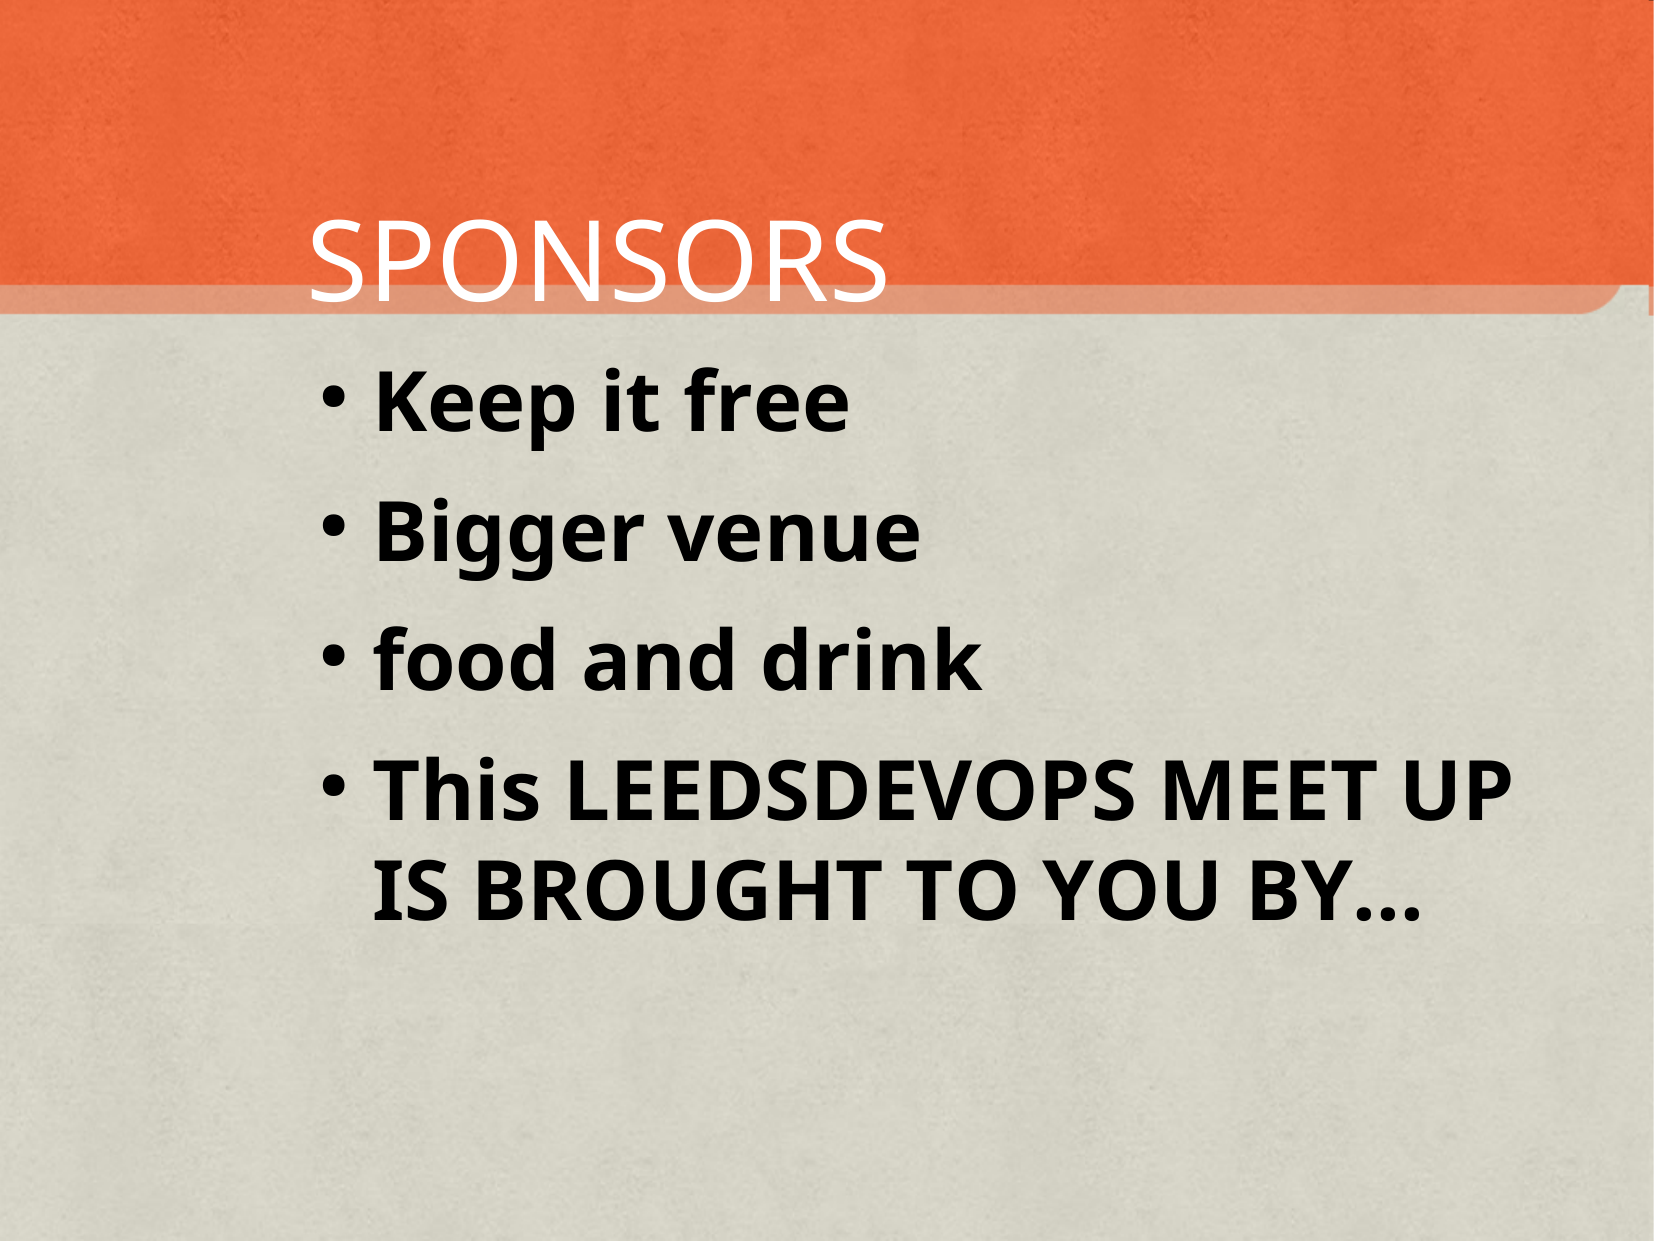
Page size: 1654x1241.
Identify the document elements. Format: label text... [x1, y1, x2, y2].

title SPONSORS [306, 189, 1654, 317]
picture [0, 0, 1654, 1241]
list Keep it free Bigger venue food and drink This LEEDSDEVOPS MEET UP IS BROUGHT TO YOU BY... [301, 348, 1583, 1241]
